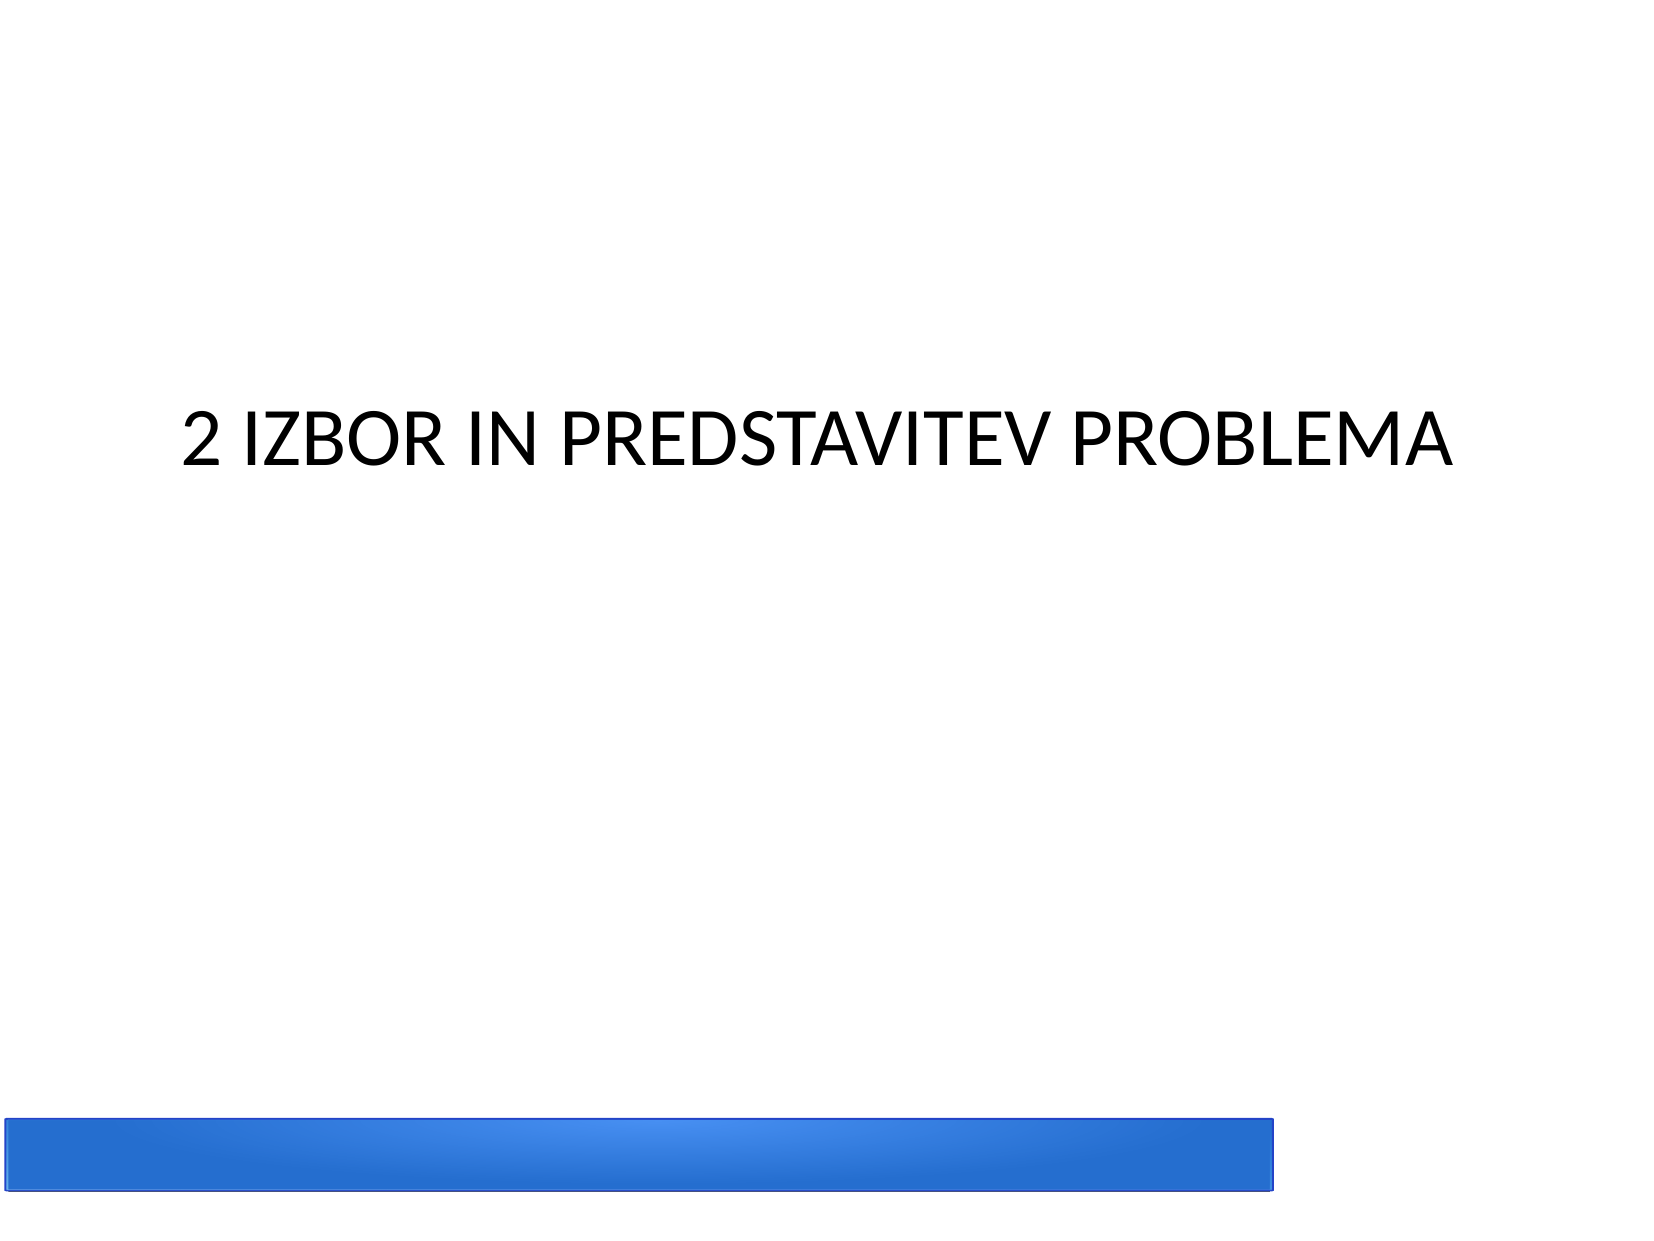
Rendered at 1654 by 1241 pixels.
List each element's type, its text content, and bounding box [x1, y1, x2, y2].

list 2 IZBOR IN PREDSTAVITEV PROBLEMA [82, 290, 1571, 1010]
